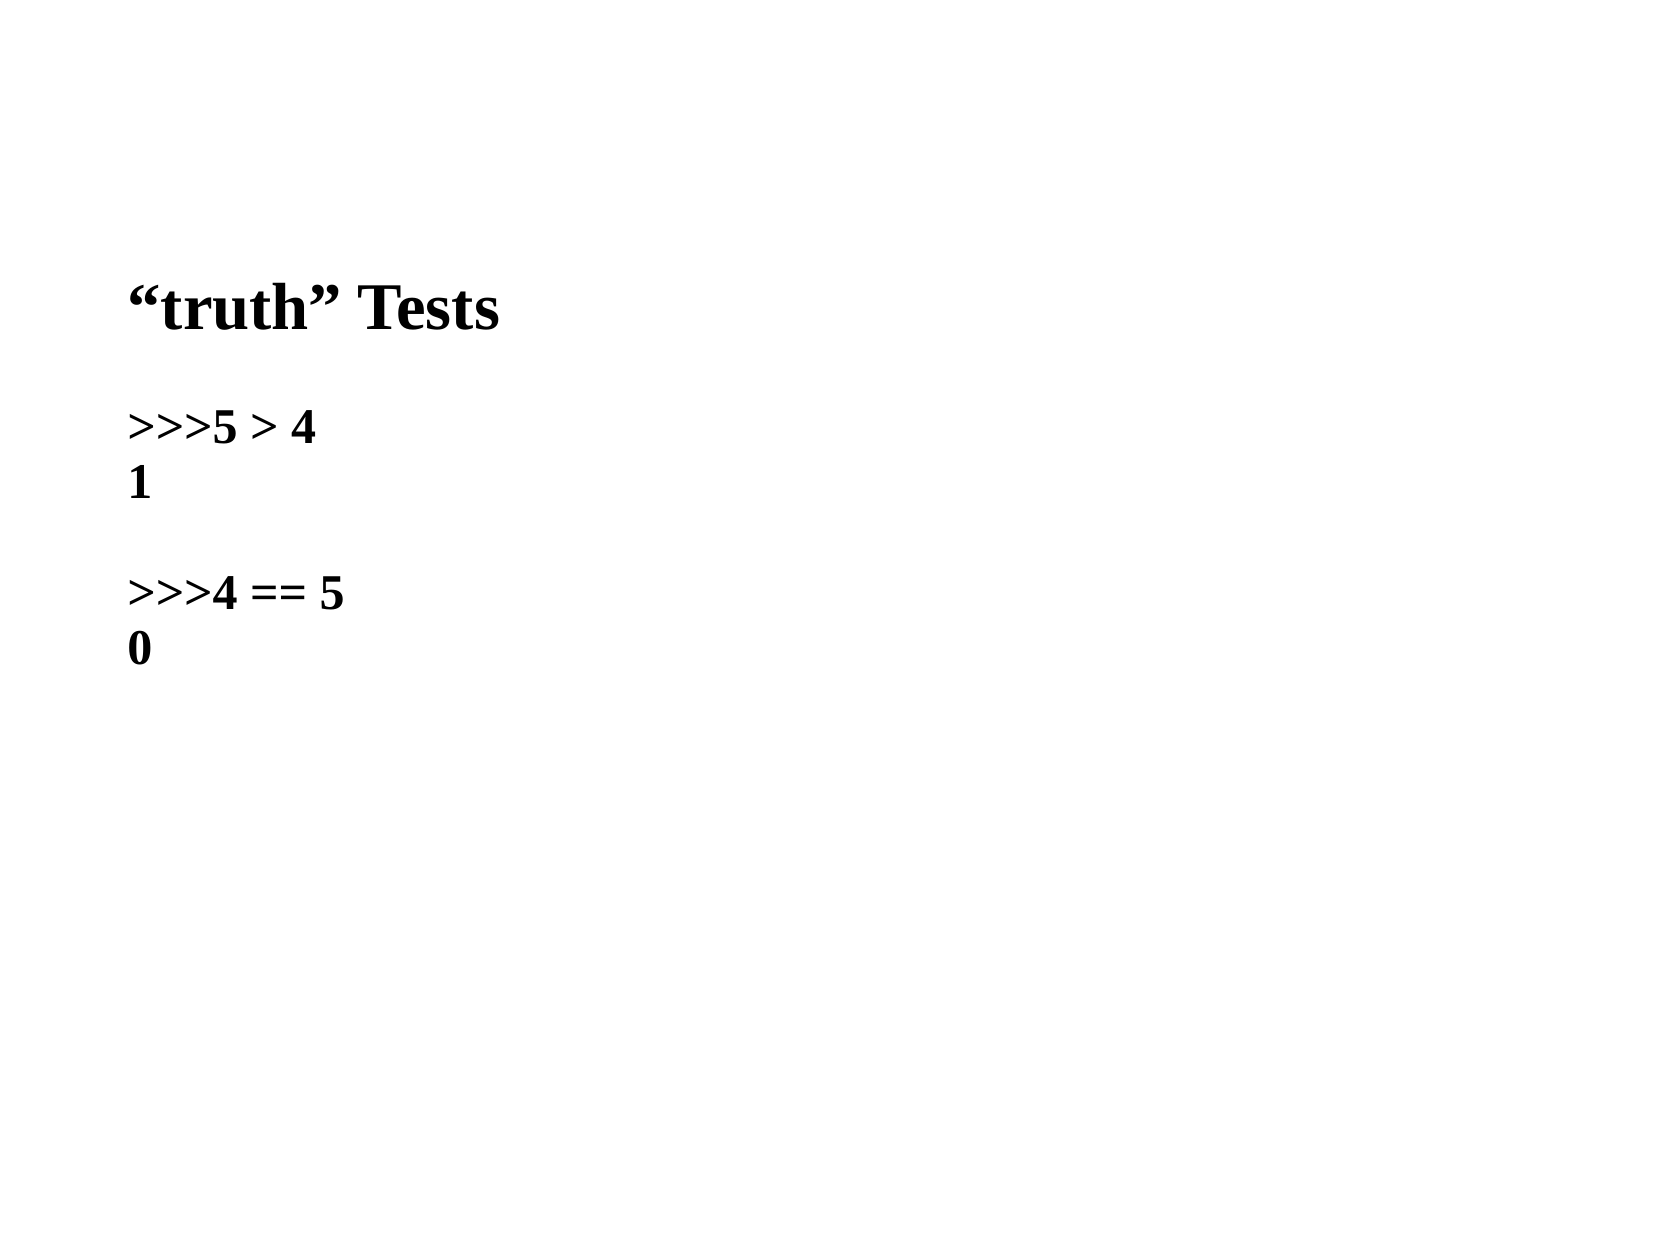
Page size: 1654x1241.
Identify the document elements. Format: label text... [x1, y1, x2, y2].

text_box “truth” Tests >>>5 > 4 1 >>>4 == 5 0 [112, 262, 1463, 684]
